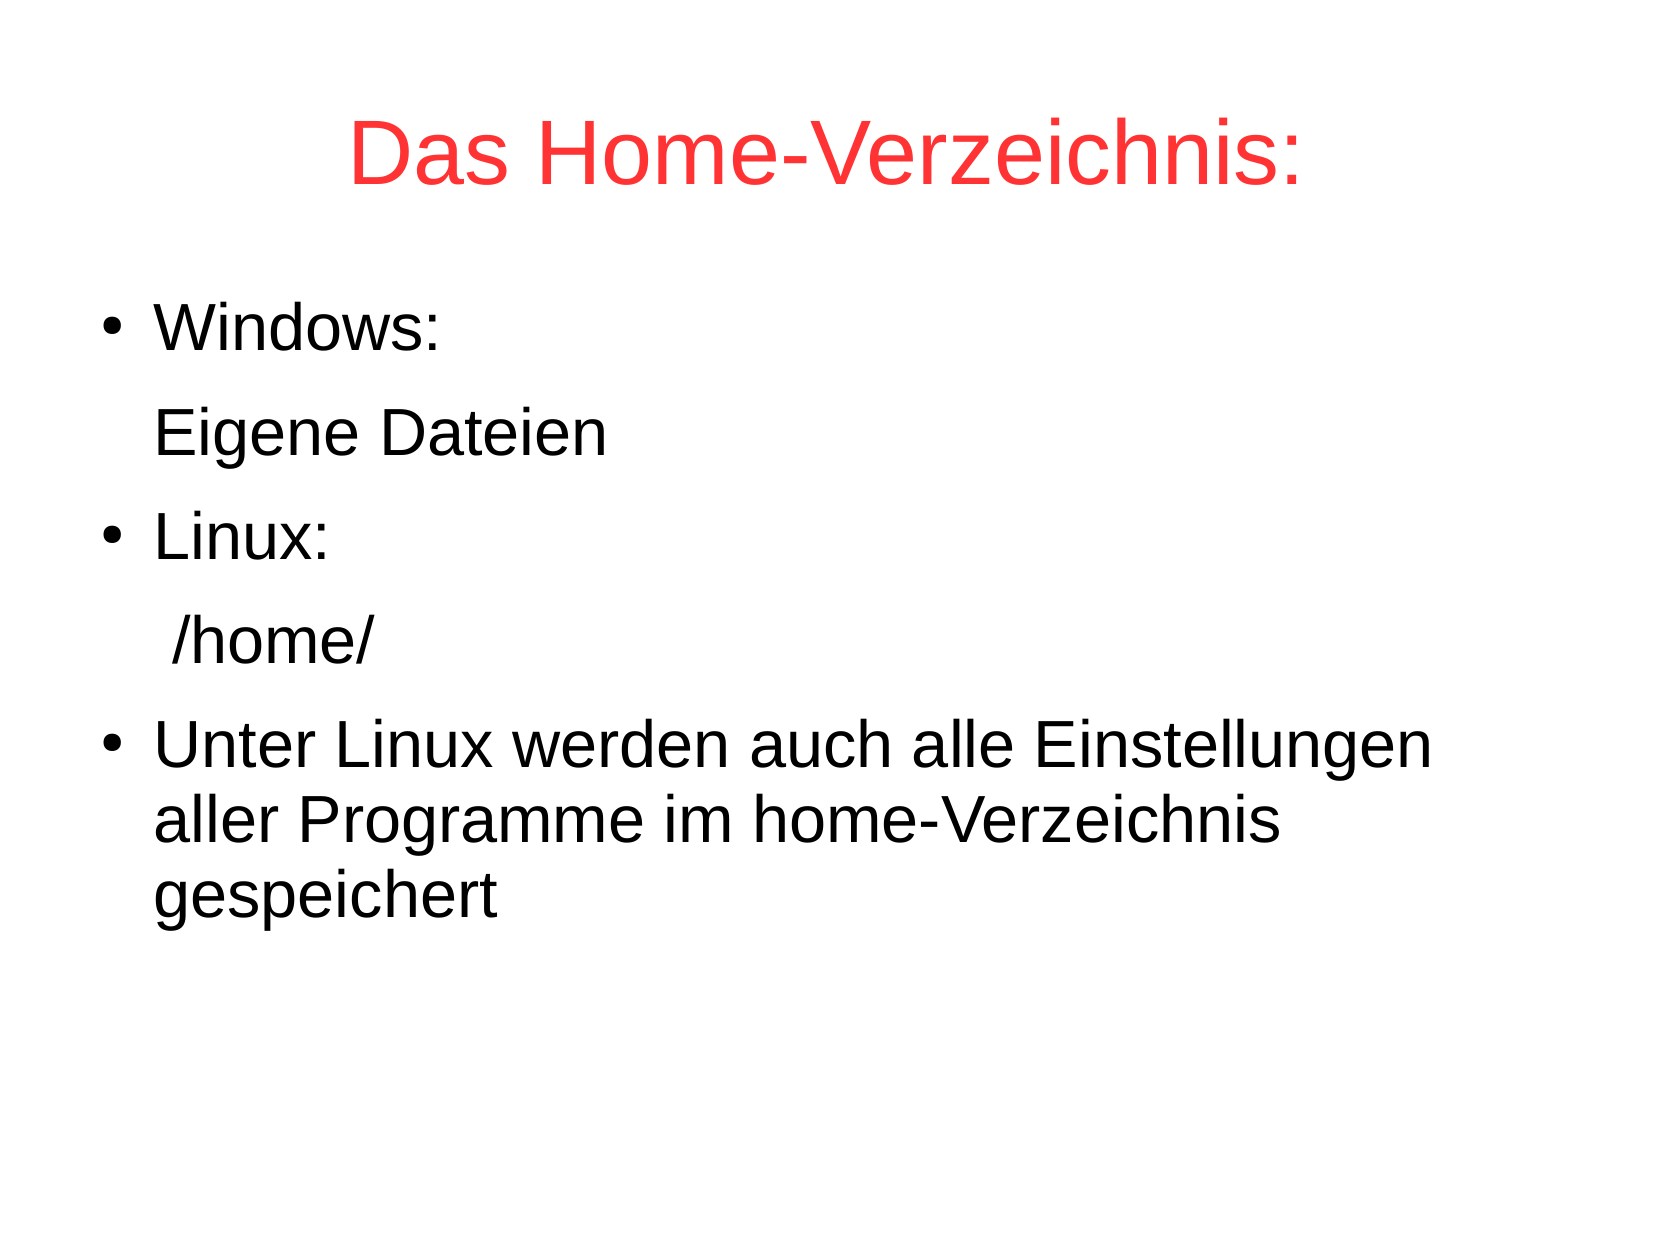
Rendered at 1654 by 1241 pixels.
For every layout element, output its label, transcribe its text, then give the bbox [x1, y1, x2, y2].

title Das Home-Verzeichnis: [82, 49, 1571, 257]
list Windows: Eigene Dateien Linux: /home/ Unter Linux werden auch alle Einstellungen aller Programme im home-Verzeichnis gespeichert [82, 290, 1571, 1109]
